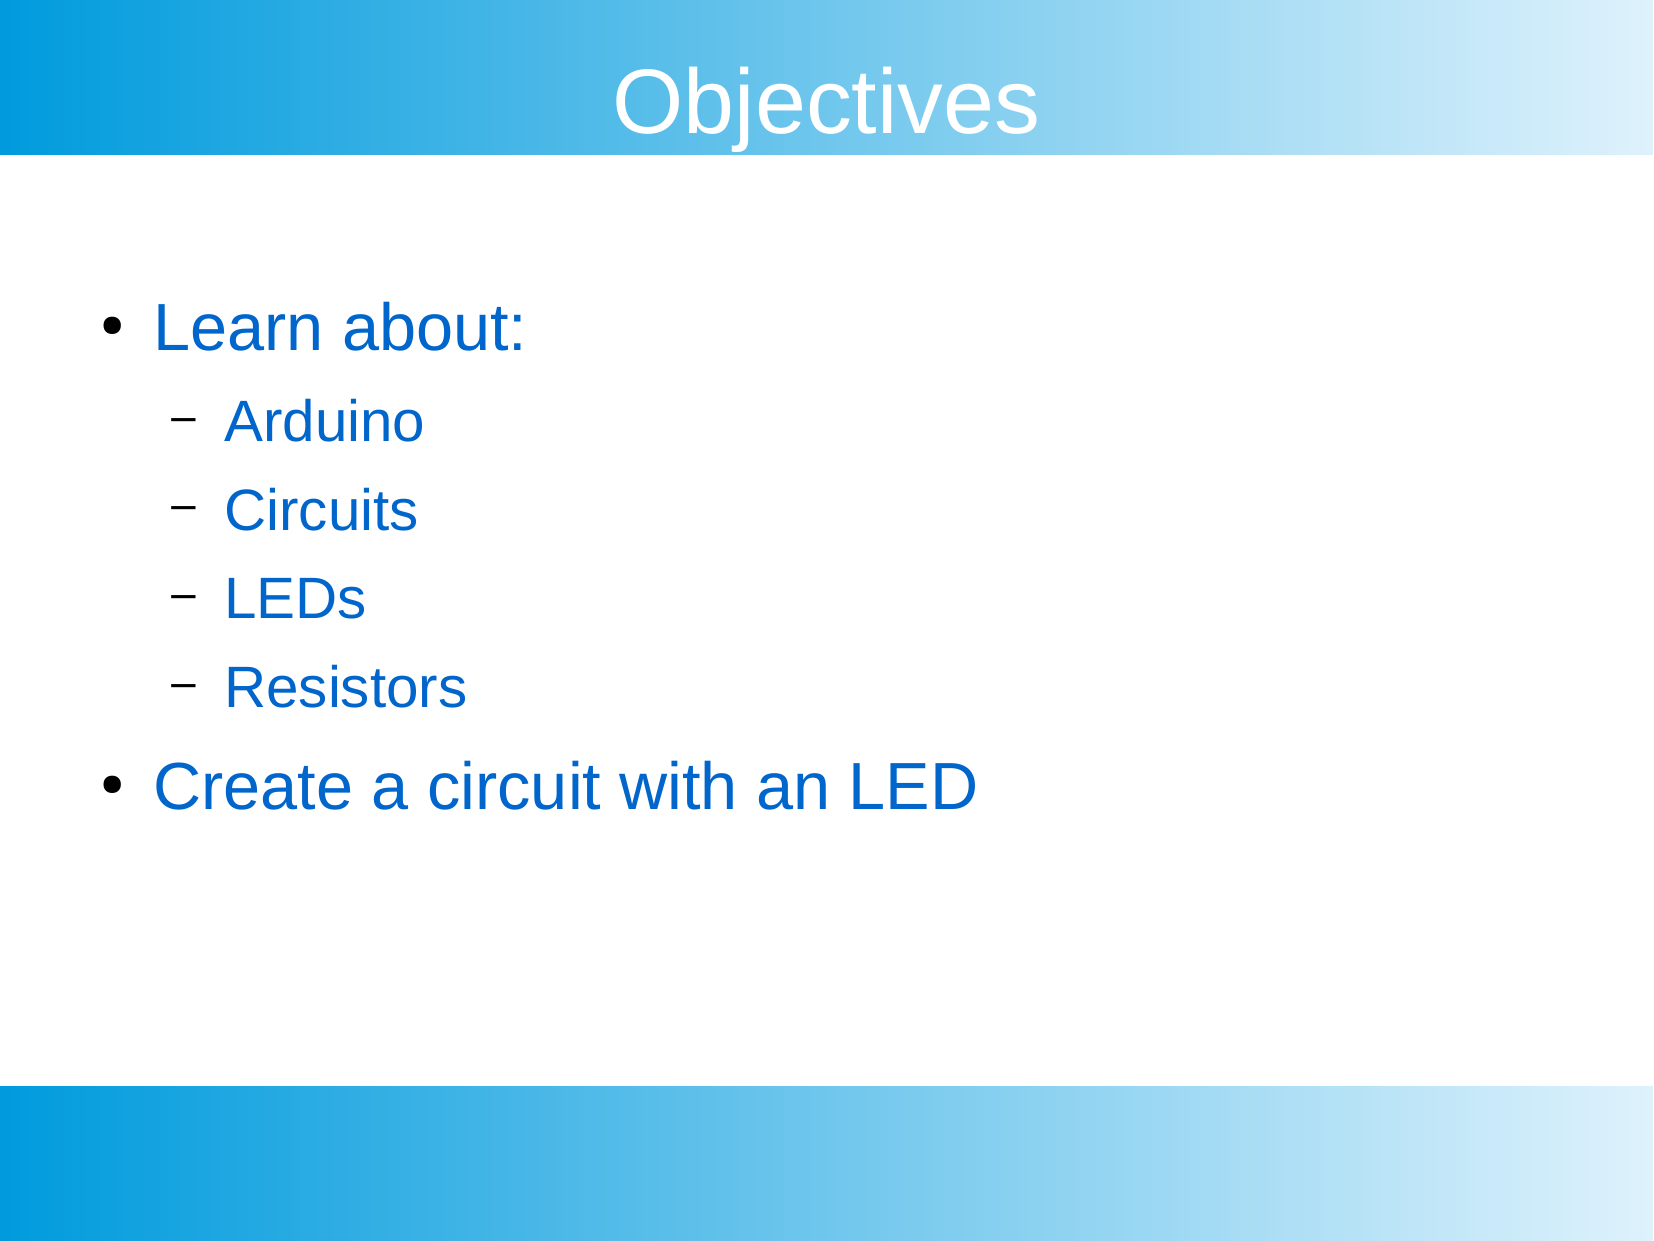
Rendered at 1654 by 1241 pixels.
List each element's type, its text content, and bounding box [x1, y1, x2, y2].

title Objectives [82, 49, 1571, 155]
list Learn about: Arduino Circuits LEDs Resistors Create a circuit with an LED [82, 290, 1571, 1010]
